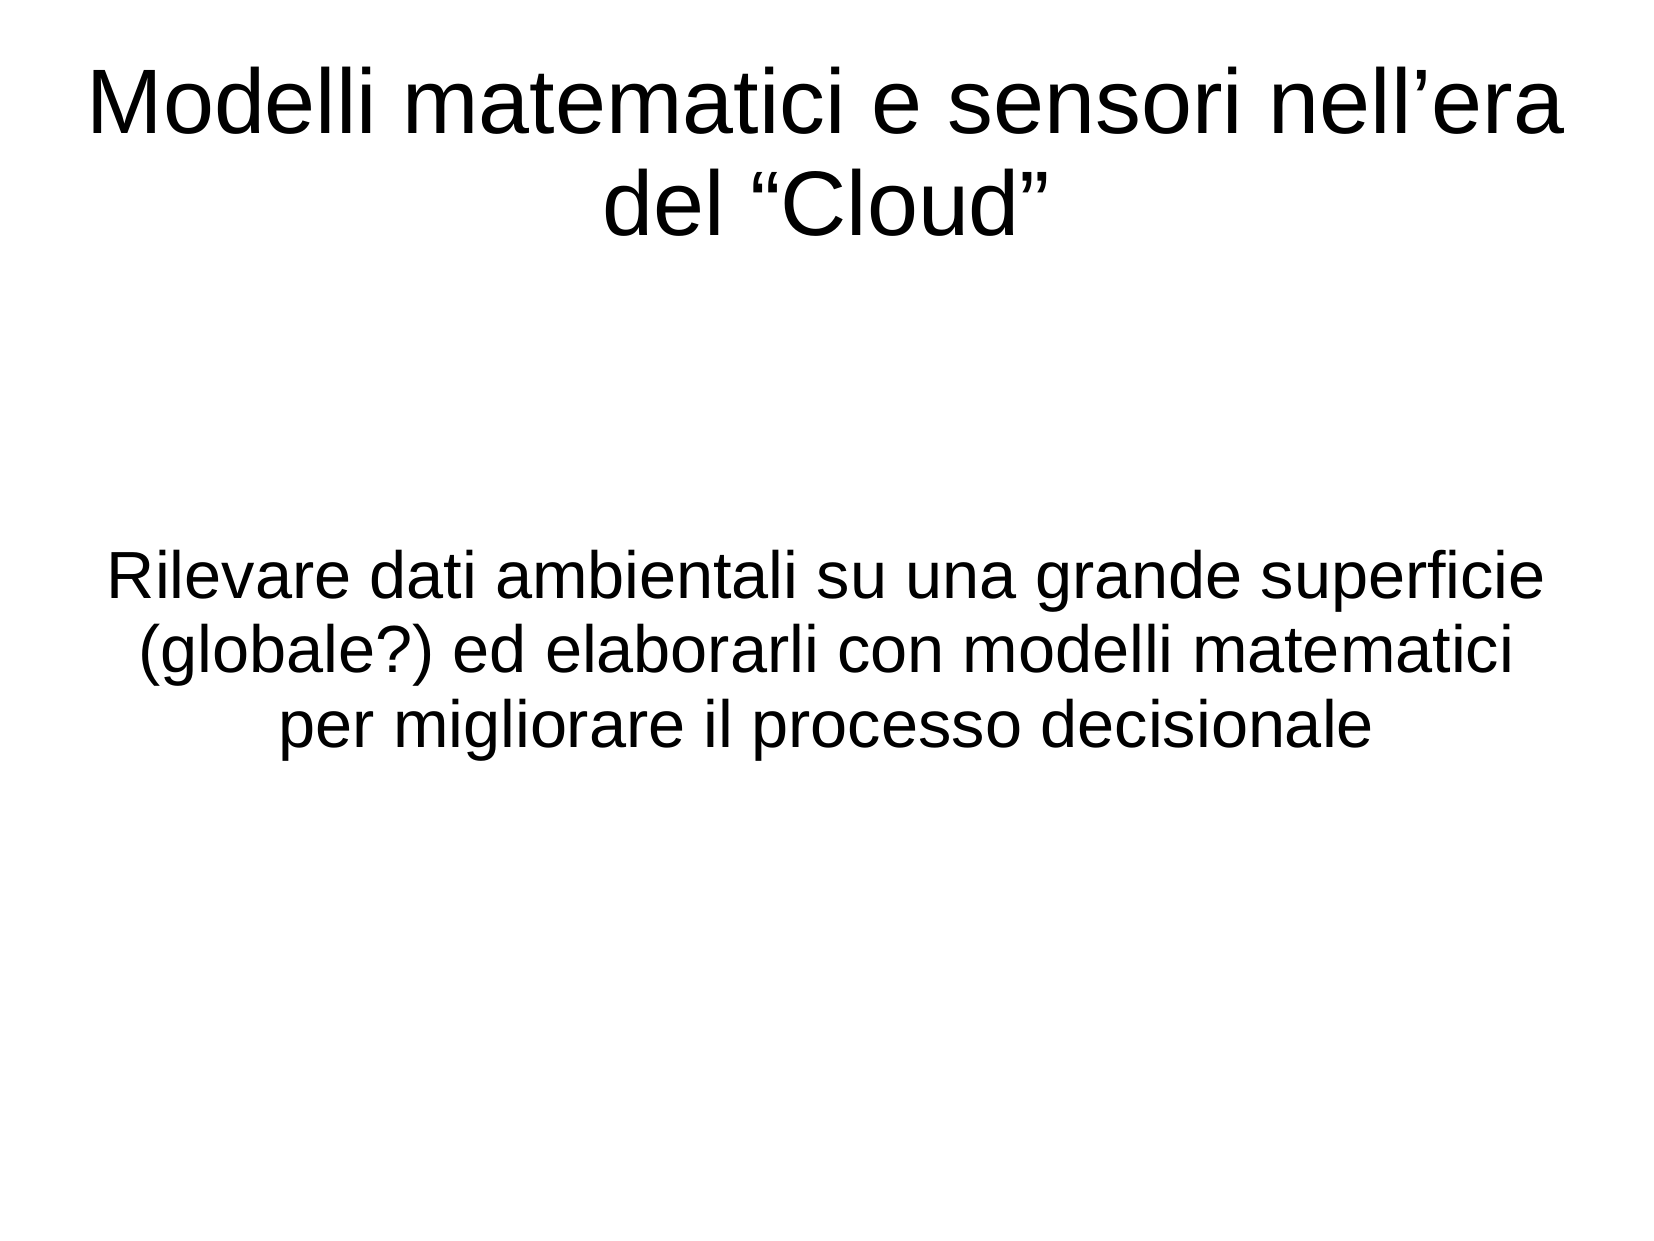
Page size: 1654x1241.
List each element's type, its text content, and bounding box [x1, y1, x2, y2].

title Modelli matematici e sensori nell’era del “Cloud” [82, 49, 1571, 257]
subtitle Rilevare dati ambientali su una grande superficie (globale?) ed elaborarli con modelli matematici per migliorare il processo decisionale [82, 290, 1571, 1010]
